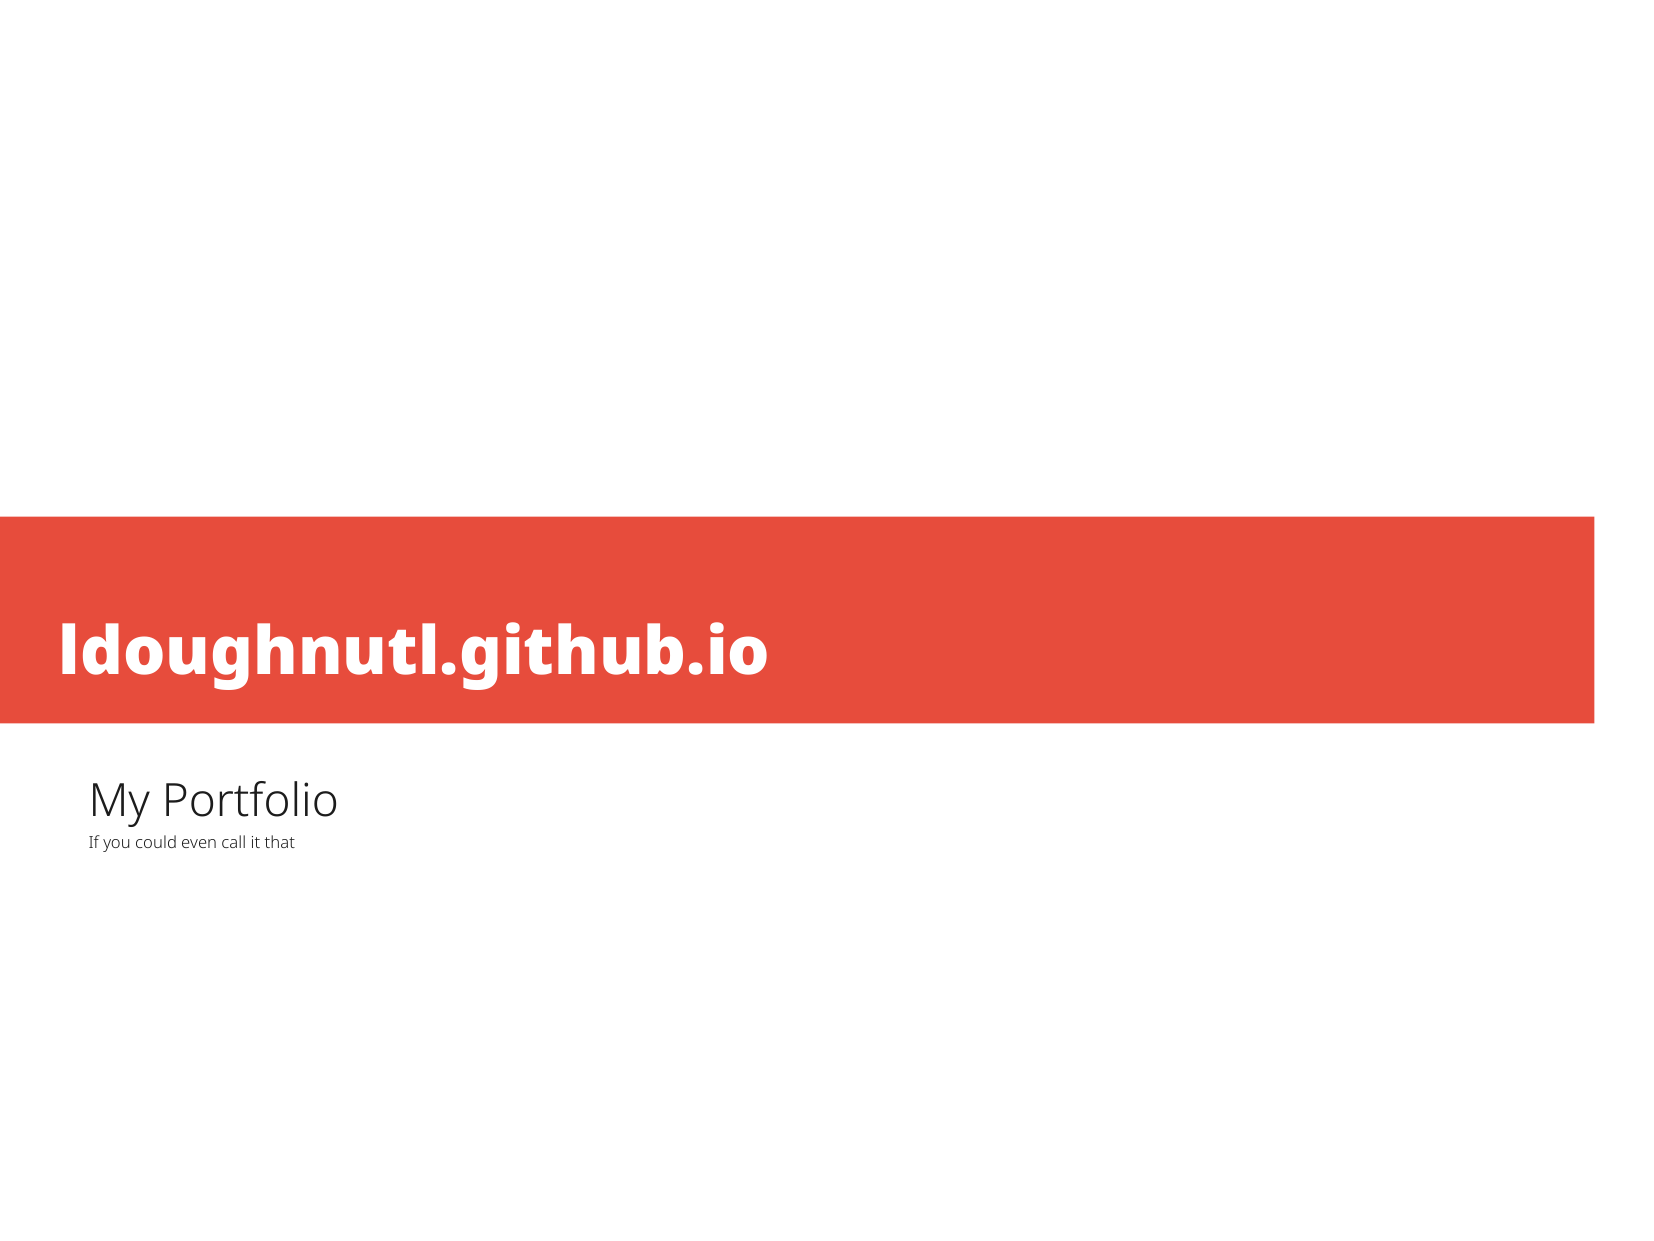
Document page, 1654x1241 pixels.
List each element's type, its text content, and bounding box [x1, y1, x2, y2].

title ldoughnutl.github.io [59, 546, 1595, 694]
subtitle My Portfolio If you could even call it that [88, 767, 1595, 1182]
